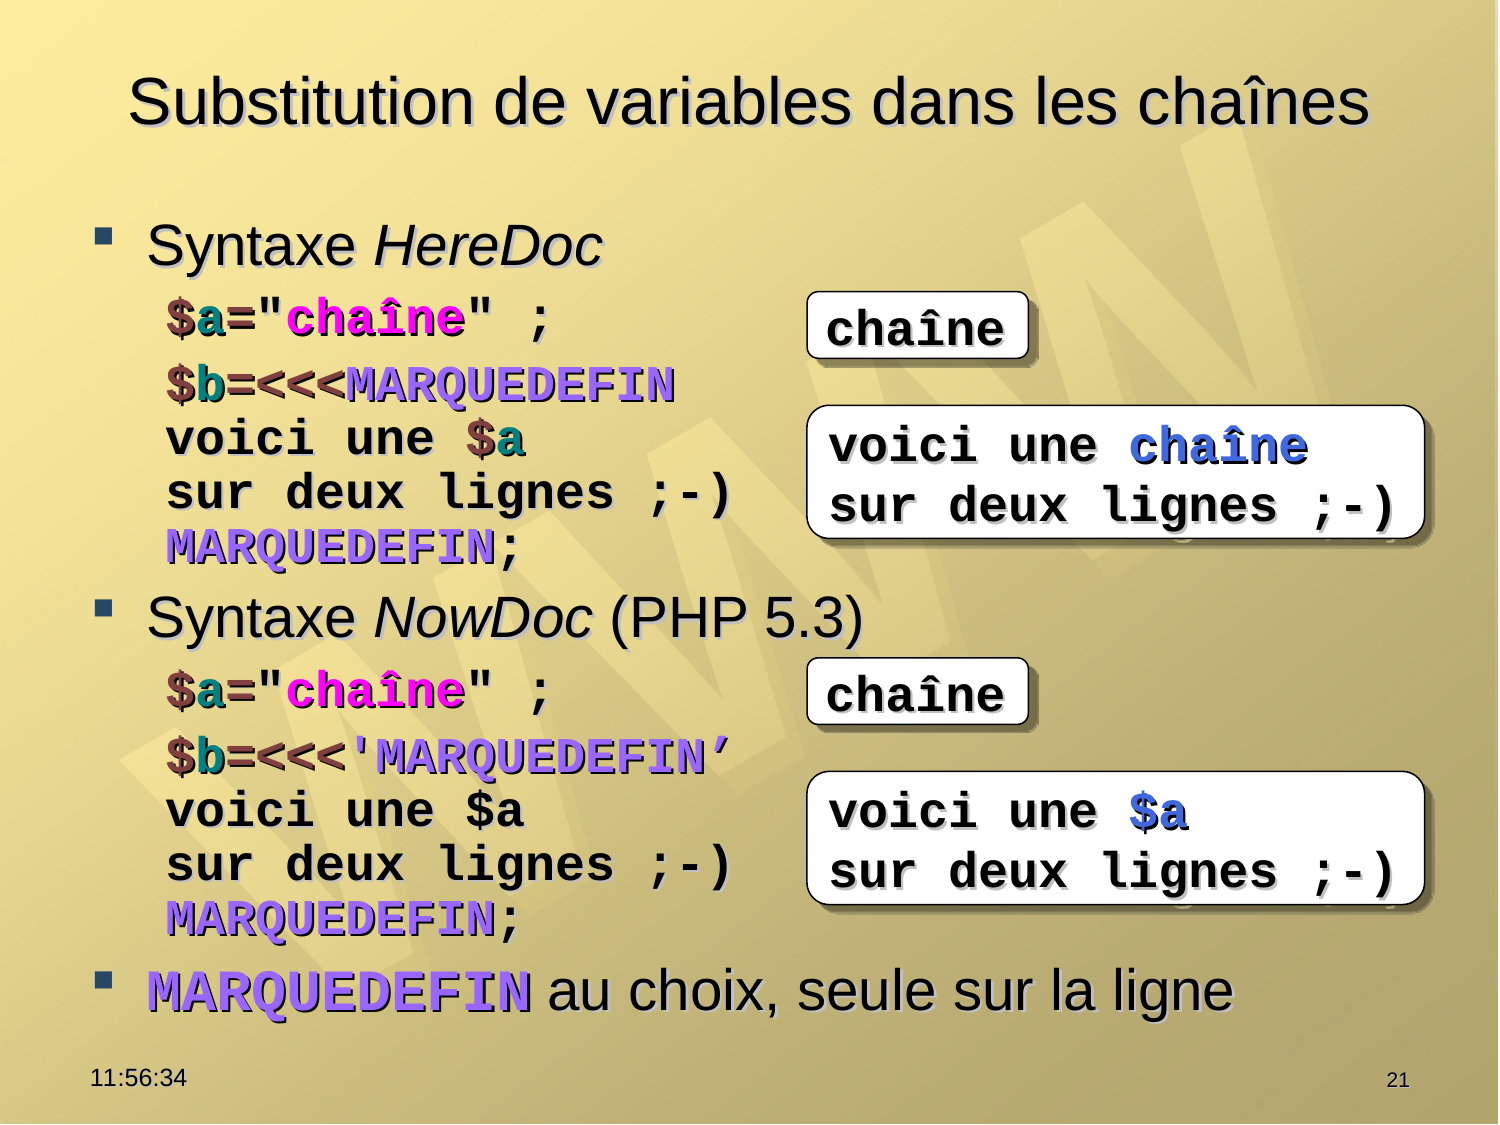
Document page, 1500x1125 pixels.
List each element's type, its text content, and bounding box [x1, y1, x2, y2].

text_box <numéro> [1074, 1058, 1426, 1100]
text_box 18:45:30 [74, 1058, 426, 1100]
text_box chaîne [807, 291, 1029, 359]
text_box voici une $a sur deux lignes ;-) [806, 771, 1425, 905]
title Substitution de variables dans les chaînes [75, 45, 1426, 152]
text_box voici une chaîne sur deux lignes ;-) [806, 405, 1425, 539]
text_box chaîne [807, 657, 1029, 725]
list Syntaxe HereDoc $a="chaîne" ; $b=<<<MARQUEDEFIN voici une $a sur deux lignes ;-) MARQUEDEFIN; Syntaxe NowDoc (PHP 5.3) $a="chaîne" ; $b=<<<'MARQUEDEFIN’ voici une $a sur deux lignes ;-) MARQUEDEFIN; MARQUEDEFIN au choix, seule sur la ligne [75, 207, 1426, 1035]
